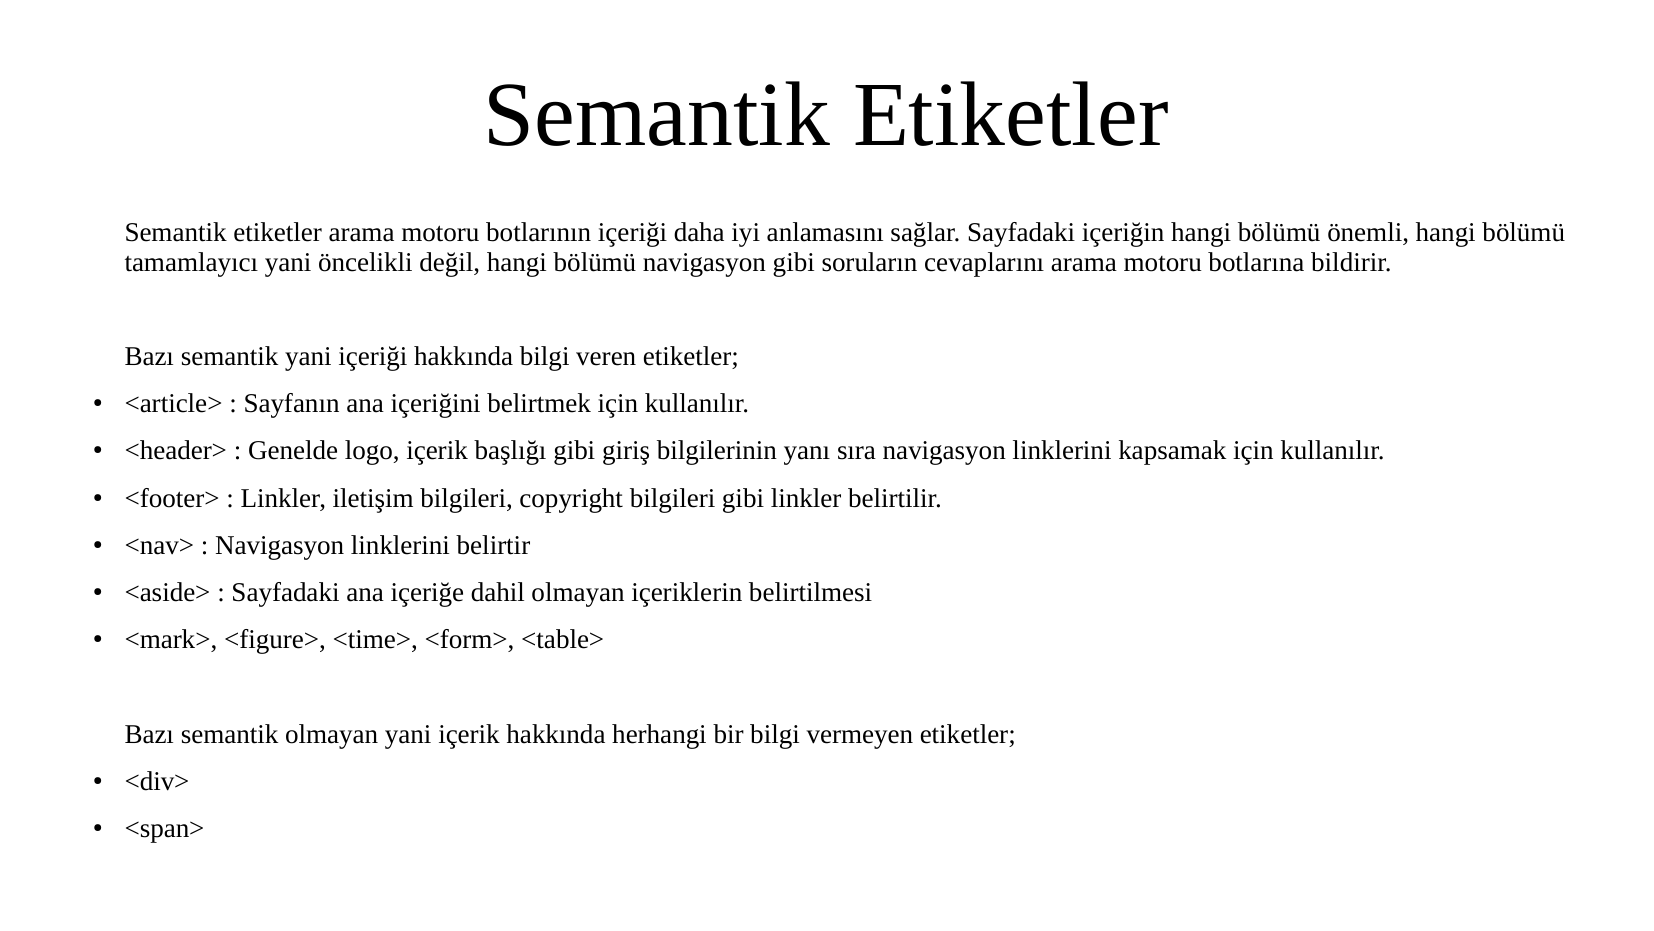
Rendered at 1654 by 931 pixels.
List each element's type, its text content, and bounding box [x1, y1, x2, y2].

list Semantik etiketler arama motoru botlarının içeriği daha iyi anlamasını sağlar. Sayfadaki içeriğin hangi bölümü önemli, hangi bölümü tamamlayıcı yani öncelikli değil, hangi bölümü navigasyon gibi soruların cevaplarını arama motoru botlarına bildirir. Bazı semantik yani içeriği hakkında bilgi veren etiketler; <article> : Sayfanın ana içeriğini belirtmek için kullanılır. <header> : Genelde logo, içerik başlığı gibi giriş bilgilerinin yanı sıra navigasyon linklerini kapsamak için kullanılır. <footer> : Linkler, iletişim bilgileri, copyright bilgileri gibi linkler belirtilir. <nav> : Navigasyon linklerini belirtir <aside> : Sayfadaki ana içeriğe dahil olmayan içeriklerin belirtilmesi <mark>, <figure>, <time>, <form>, <table> Bazı semantik olmayan yani içerik hakkında herhangi bir bilgi vermeyen etiketler; <div> <span> [82, 217, 1571, 857]
title Semantik Etiketler [82, 37, 1571, 193]
